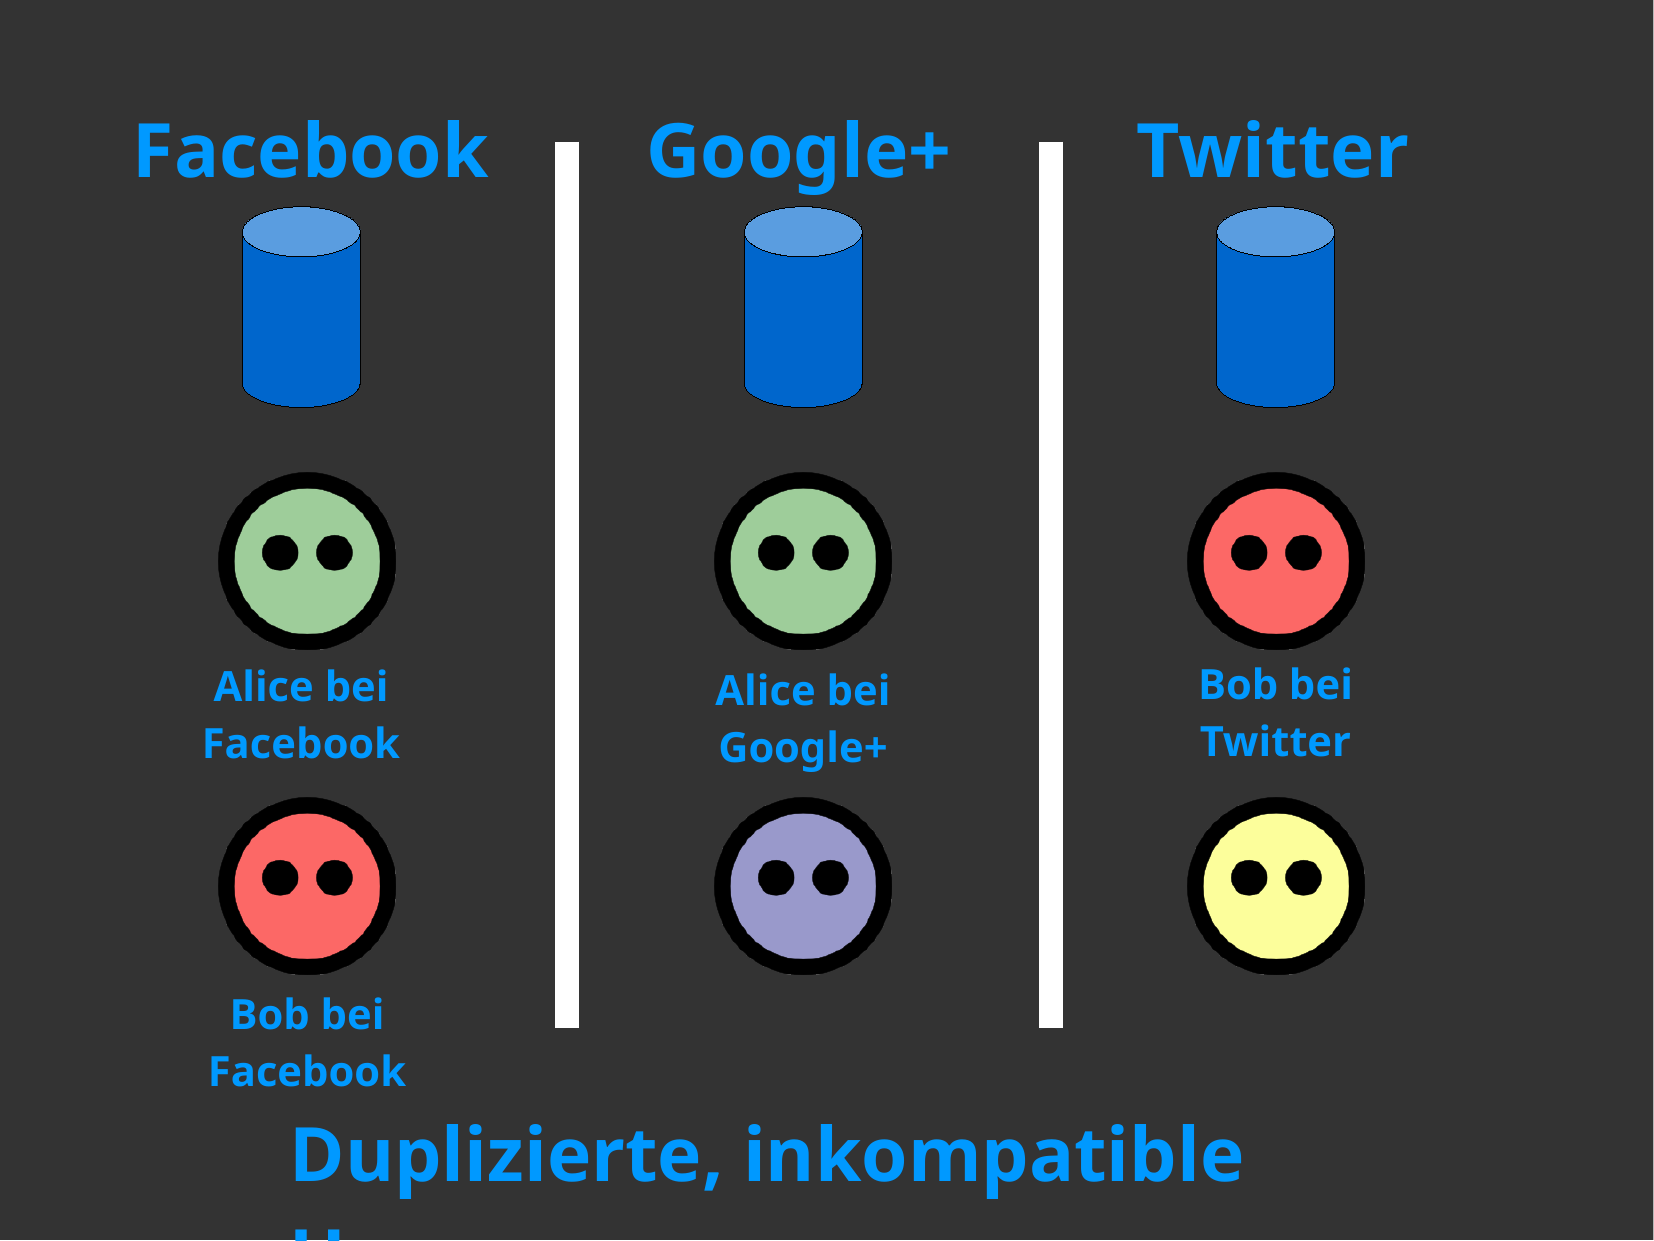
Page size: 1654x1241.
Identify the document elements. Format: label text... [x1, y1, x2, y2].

text_box Alice bei Facebook [165, 649, 438, 759]
picture [1187, 797, 1365, 975]
picture [218, 797, 396, 975]
text_box [744, 234, 863, 408]
picture [218, 472, 396, 649]
picture [714, 472, 892, 650]
text_box [242, 235, 361, 408]
text_box Bob bei Twitter [1104, 647, 1447, 756]
text_box Bob bei Facebook [82, 977, 532, 1087]
text_box Duplizierte, inkompatible User [274, 1093, 1403, 1193]
picture [1187, 472, 1365, 647]
text_box [1216, 234, 1335, 408]
text_box Facebook [118, 89, 567, 190]
text_box Alice bei Google+ [649, 652, 957, 762]
picture [714, 797, 892, 975]
text_box Twitter [1122, 89, 1571, 190]
text_box Google+ [631, 89, 981, 190]
